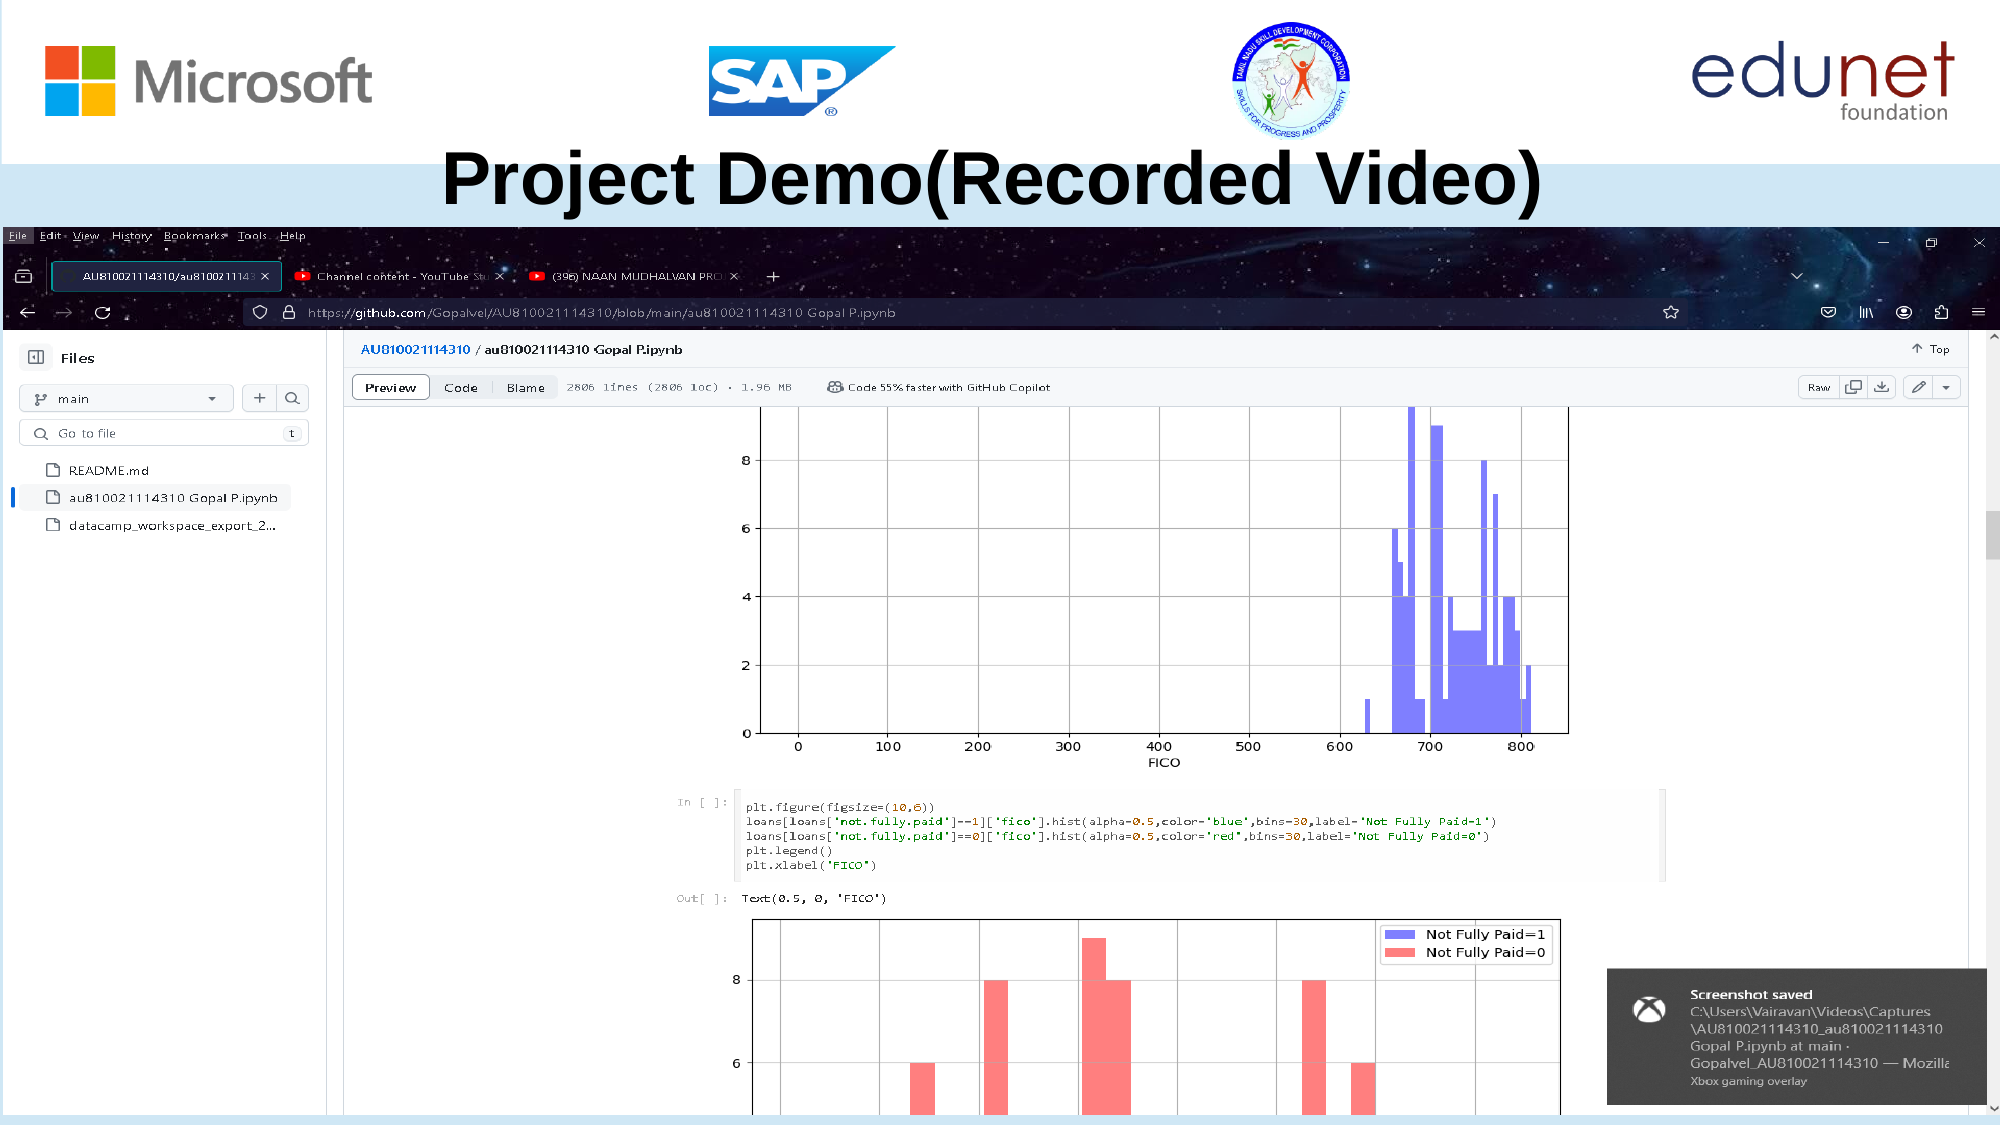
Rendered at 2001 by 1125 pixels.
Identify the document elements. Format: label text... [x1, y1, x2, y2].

picture [3, 227, 2000, 1116]
picture [1686, 37, 1957, 125]
title Project Demo(Recorded Video) [242, 92, 1743, 227]
picture [1232, 22, 1350, 92]
picture [709, 48, 896, 92]
picture [45, 46, 372, 116]
footer © Edunet Foundation. All rights reserved. [655, 1116, 1331, 1125]
